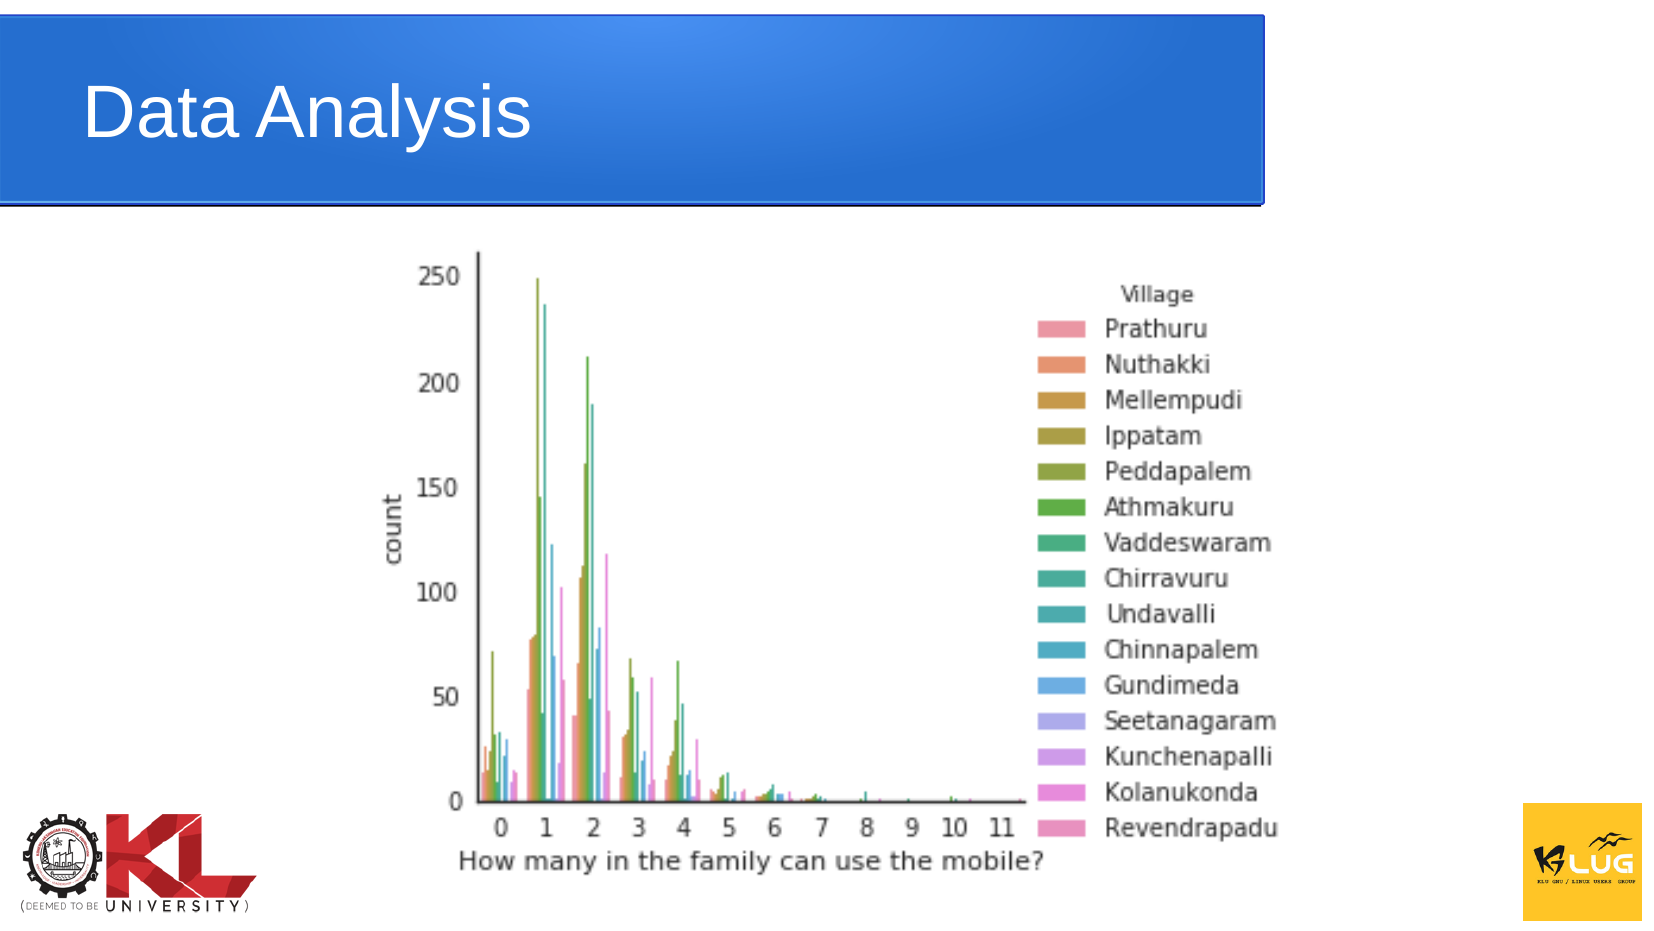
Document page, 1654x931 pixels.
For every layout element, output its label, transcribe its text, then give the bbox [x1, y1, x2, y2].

title Data Analysis [82, 35, 1235, 189]
picture [10, 802, 260, 922]
picture [366, 236, 1300, 892]
picture [1523, 803, 1642, 922]
